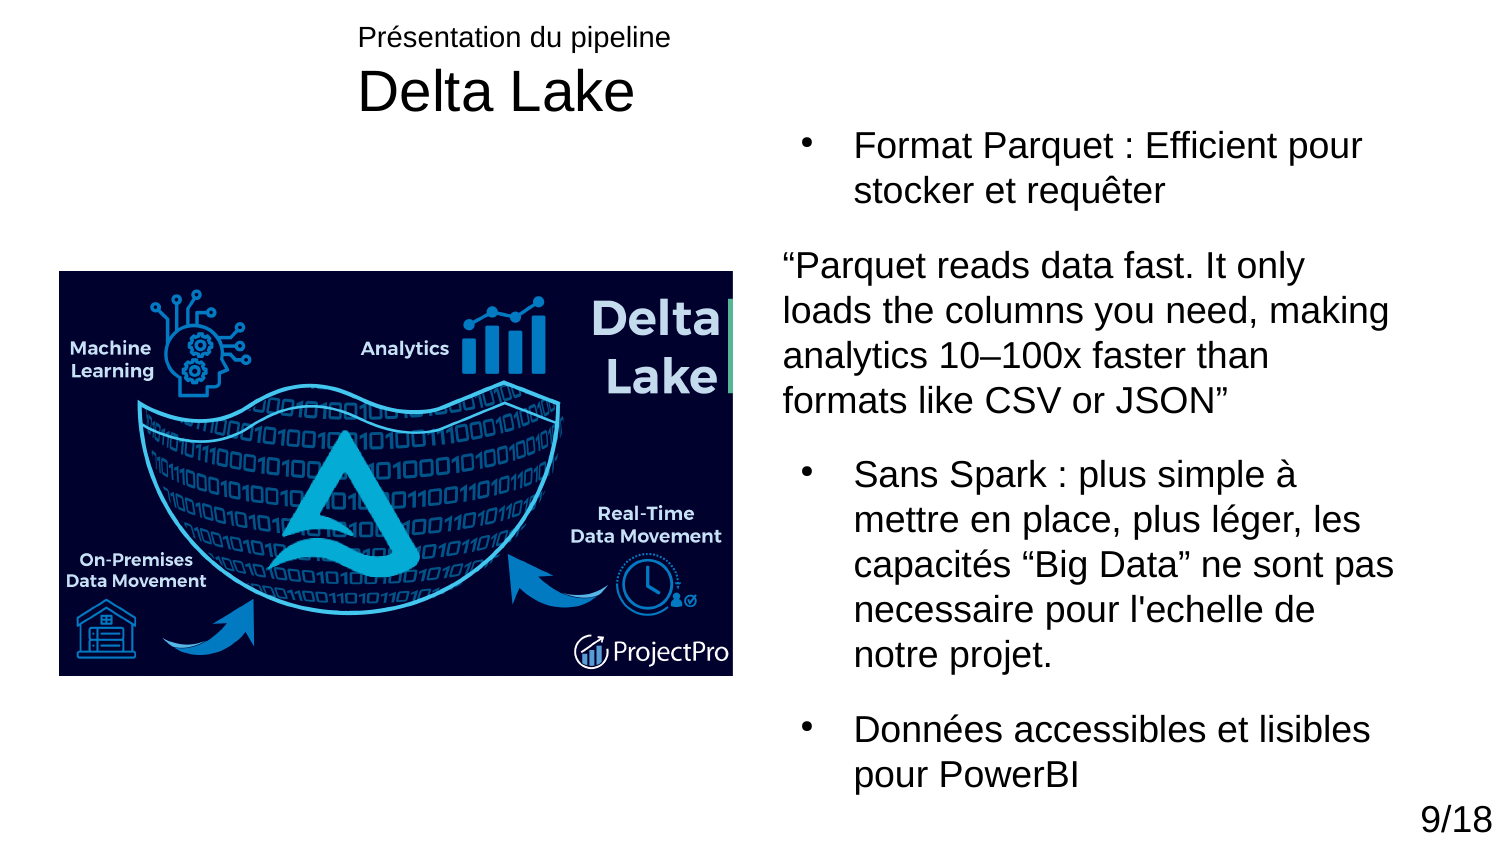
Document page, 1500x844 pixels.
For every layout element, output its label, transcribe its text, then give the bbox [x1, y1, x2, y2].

title Présentation du pipeline Delta Lake [342, 3, 1498, 154]
list Format Parquet : Efficient pour stocker et requêter “Parquet reads data fast. It only loads the columns you need, making analytics 10–100x faster than formats like CSV or JSON” Sans Spark : plus simple à mettre en place, plus léger, les capacités “Big Data” ne sont pas necessaire pour l'echelle de notre projet. Données accessibles et lisibles pour PowerBI [767, 106, 1418, 844]
picture [59, 271, 733, 676]
text_box 9/18 [1405, 791, 1500, 844]
